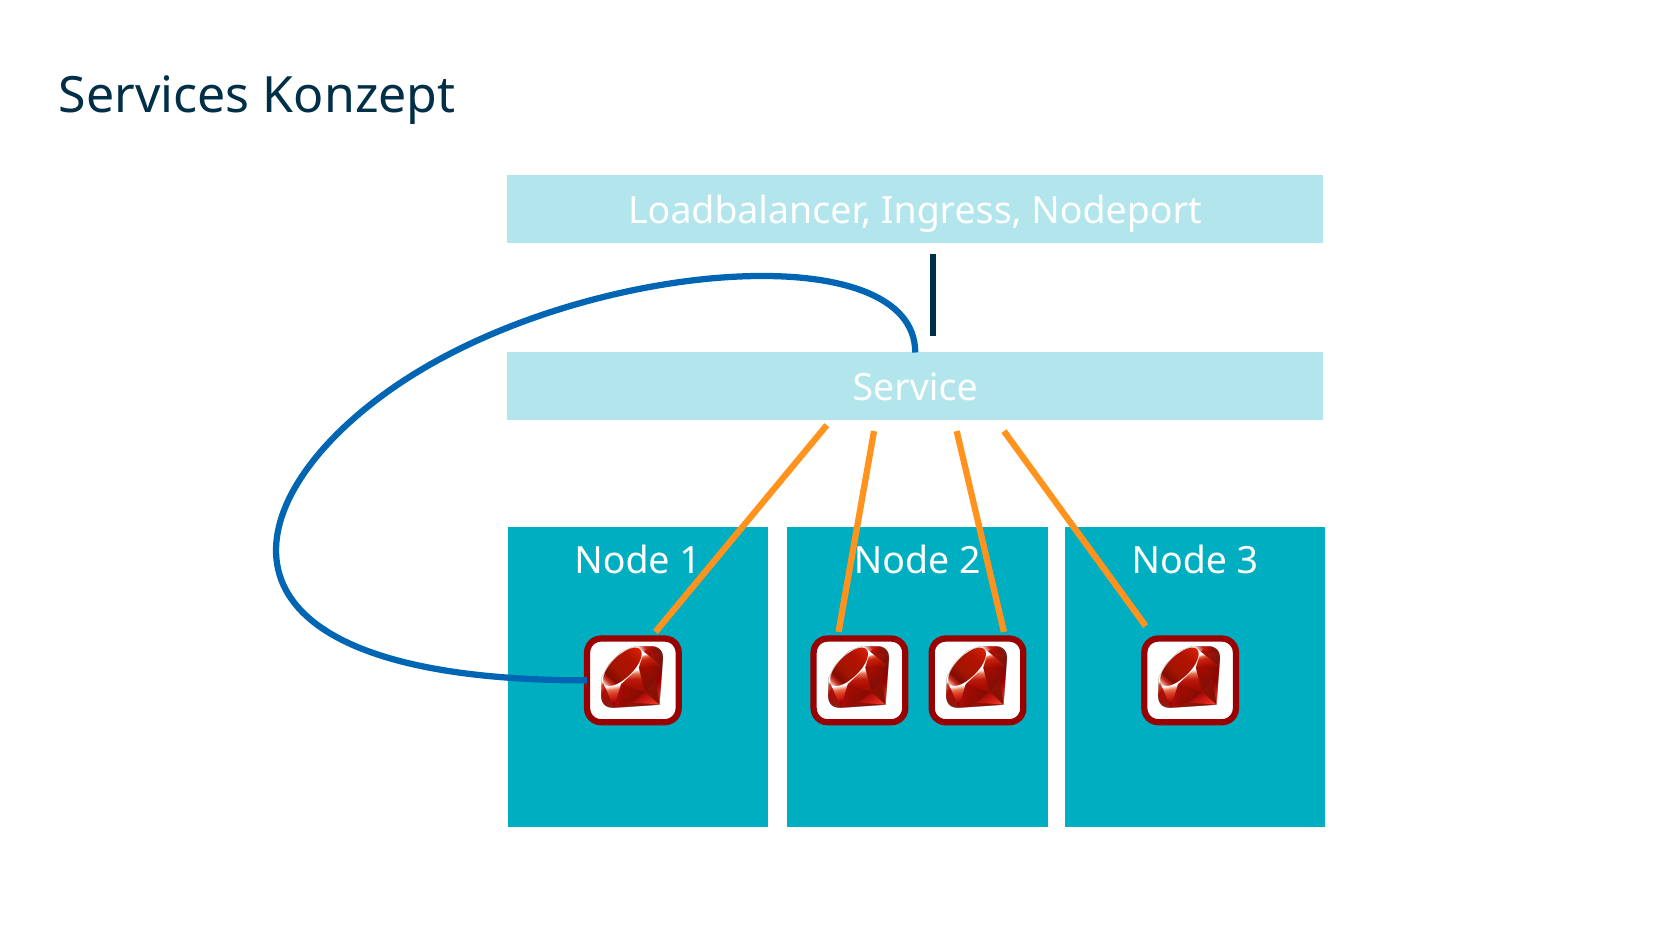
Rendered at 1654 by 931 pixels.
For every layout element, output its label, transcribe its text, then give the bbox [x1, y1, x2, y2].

picture [601, 646, 663, 708]
text_box [1144, 638, 1236, 723]
text_box [931, 638, 1024, 723]
text_box Node 3 [1065, 527, 1325, 827]
text_box [587, 638, 679, 723]
picture [1158, 646, 1220, 708]
text_box [813, 638, 906, 723]
picture [828, 646, 889, 708]
picture [946, 646, 1007, 708]
title Services Konzept [59, 59, 557, 219]
text_box Node 2 [787, 527, 1048, 827]
text_box Service [507, 352, 1323, 420]
text_box Node 1 [508, 527, 768, 827]
text_box Loadbalancer, Ingress, Nodeport [507, 175, 1323, 243]
